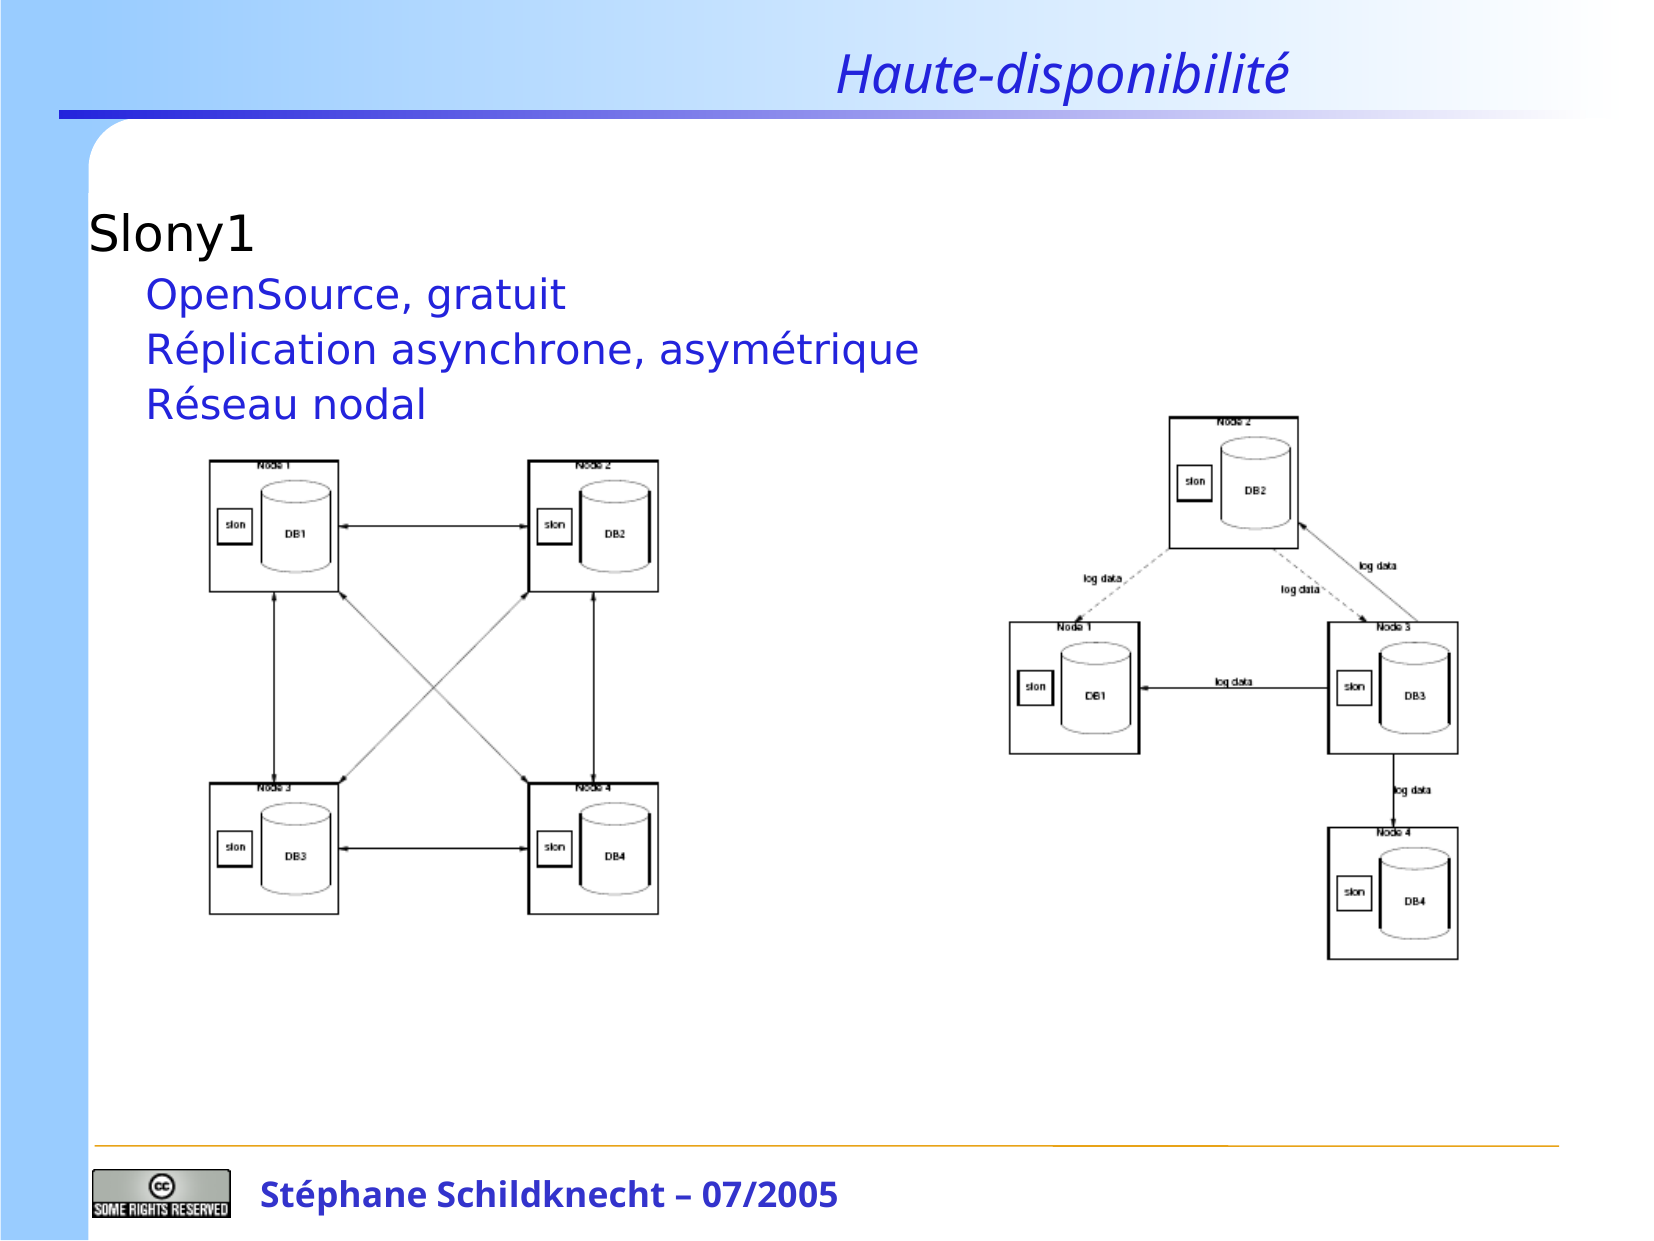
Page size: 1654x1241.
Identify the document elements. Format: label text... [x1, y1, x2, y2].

picture [92, 1169, 231, 1218]
picture [203, 452, 667, 923]
title Haute-disponibilité [472, 0, 1654, 148]
list Slony1 OpenSource, gratuit Réplication asynchrone, asymétrique Réseau nodal [88, 175, 1547, 1064]
picture [1003, 410, 1462, 965]
